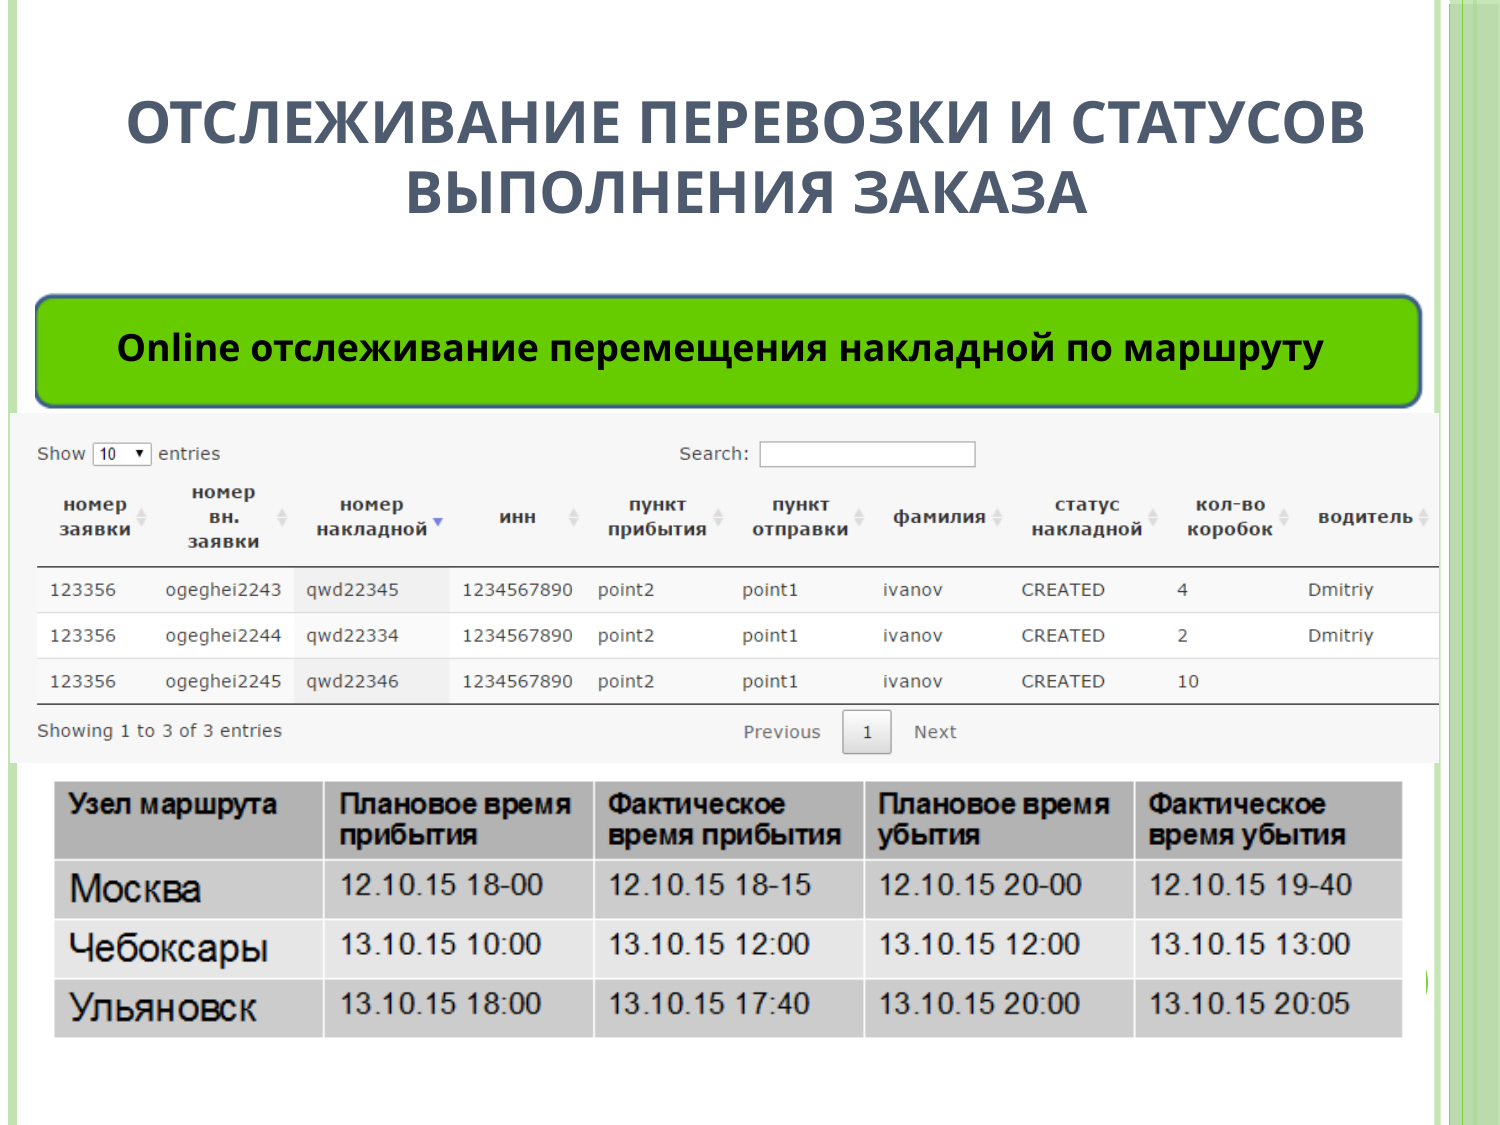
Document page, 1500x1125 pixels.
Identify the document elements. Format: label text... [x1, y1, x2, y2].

text_box Статус отгрузки со склада: Время фактического убытия ТС Колличество паллет [46, 763, 727, 842]
text_box Online отслеживание перемещения накладной по маршруту [35, 316, 1407, 413]
text_box Статус транзита в каждом транспортном узле: Время фактического прибытия и убытия ТС Фиксация “ошибок” входящих документов [738, 763, 1407, 819]
title Отслеживание перевозки и статусов выполнения заказа [75, 45, 1418, 233]
picture [10, 281, 1439, 1090]
